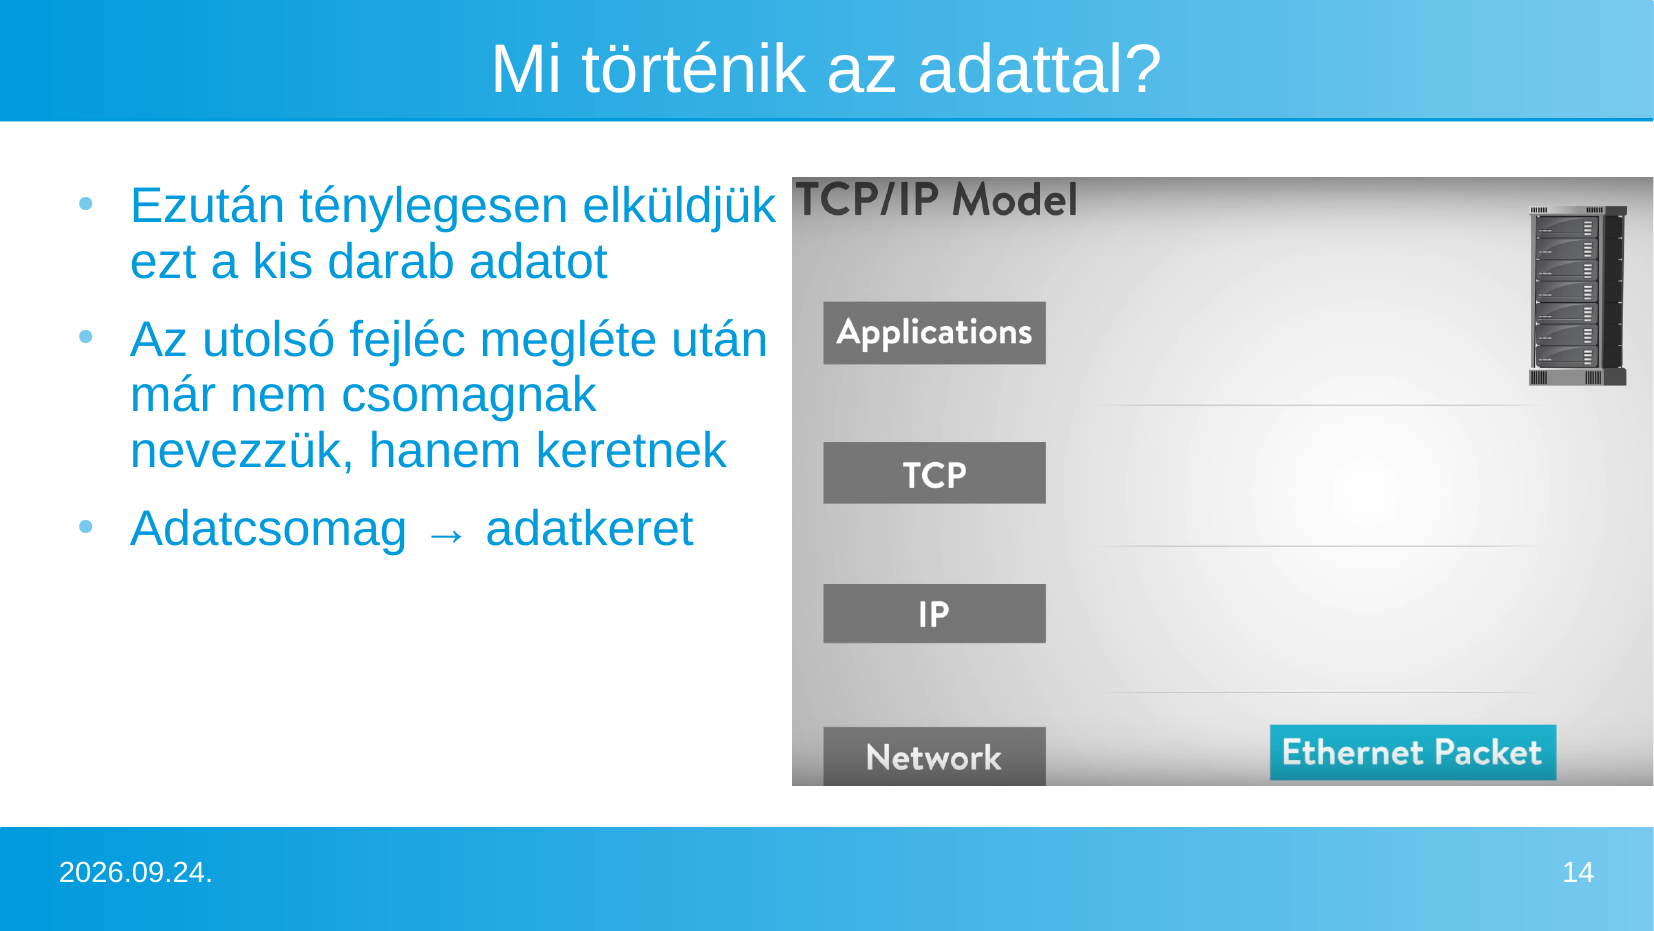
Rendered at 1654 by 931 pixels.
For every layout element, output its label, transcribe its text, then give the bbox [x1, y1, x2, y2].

list Ezután ténylegesen elküldjük ezt a kis darab adatot Az utolsó fejléc megléte után már nem csomagnak nevezzük, hanem keretnek Adatcsomag → adatkeret [59, 177, 792, 768]
picture [792, 177, 1654, 786]
title Mi történik az adattal? [59, 29, 1595, 108]
